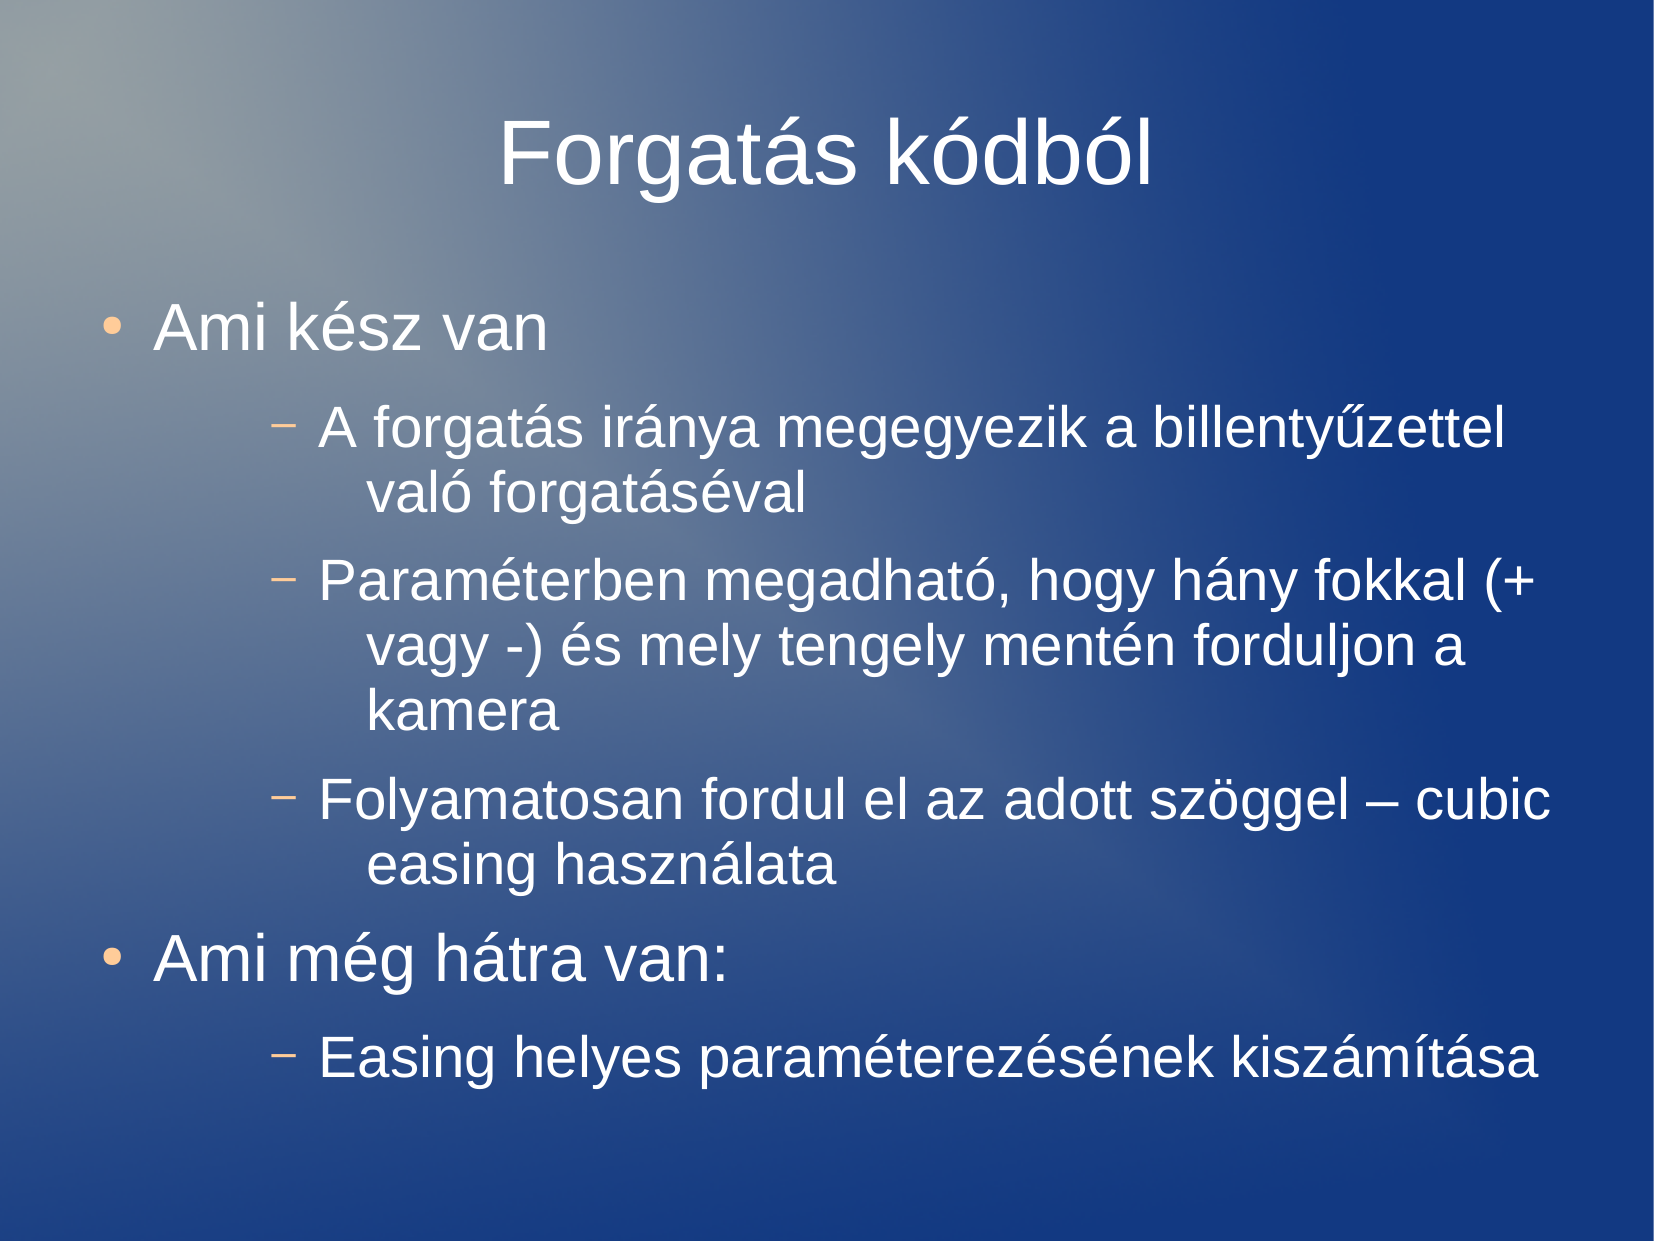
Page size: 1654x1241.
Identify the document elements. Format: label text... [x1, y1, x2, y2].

picture [0, 0, 1654, 1241]
list Ami kész van A forgatás iránya megegyezik a billentyűzettel való forgatáséval Paraméterben megadható, hogy hány fokkal (+ vagy -) és mely tengely mentén forduljon a kamera Folyamatosan fordul el az adott szöggel – cubic easing használata Ami még hátra van: Easing helyes paraméterezésének kiszámítása [82, 290, 1571, 1094]
title Forgatás kódból [82, 56, 1571, 250]
